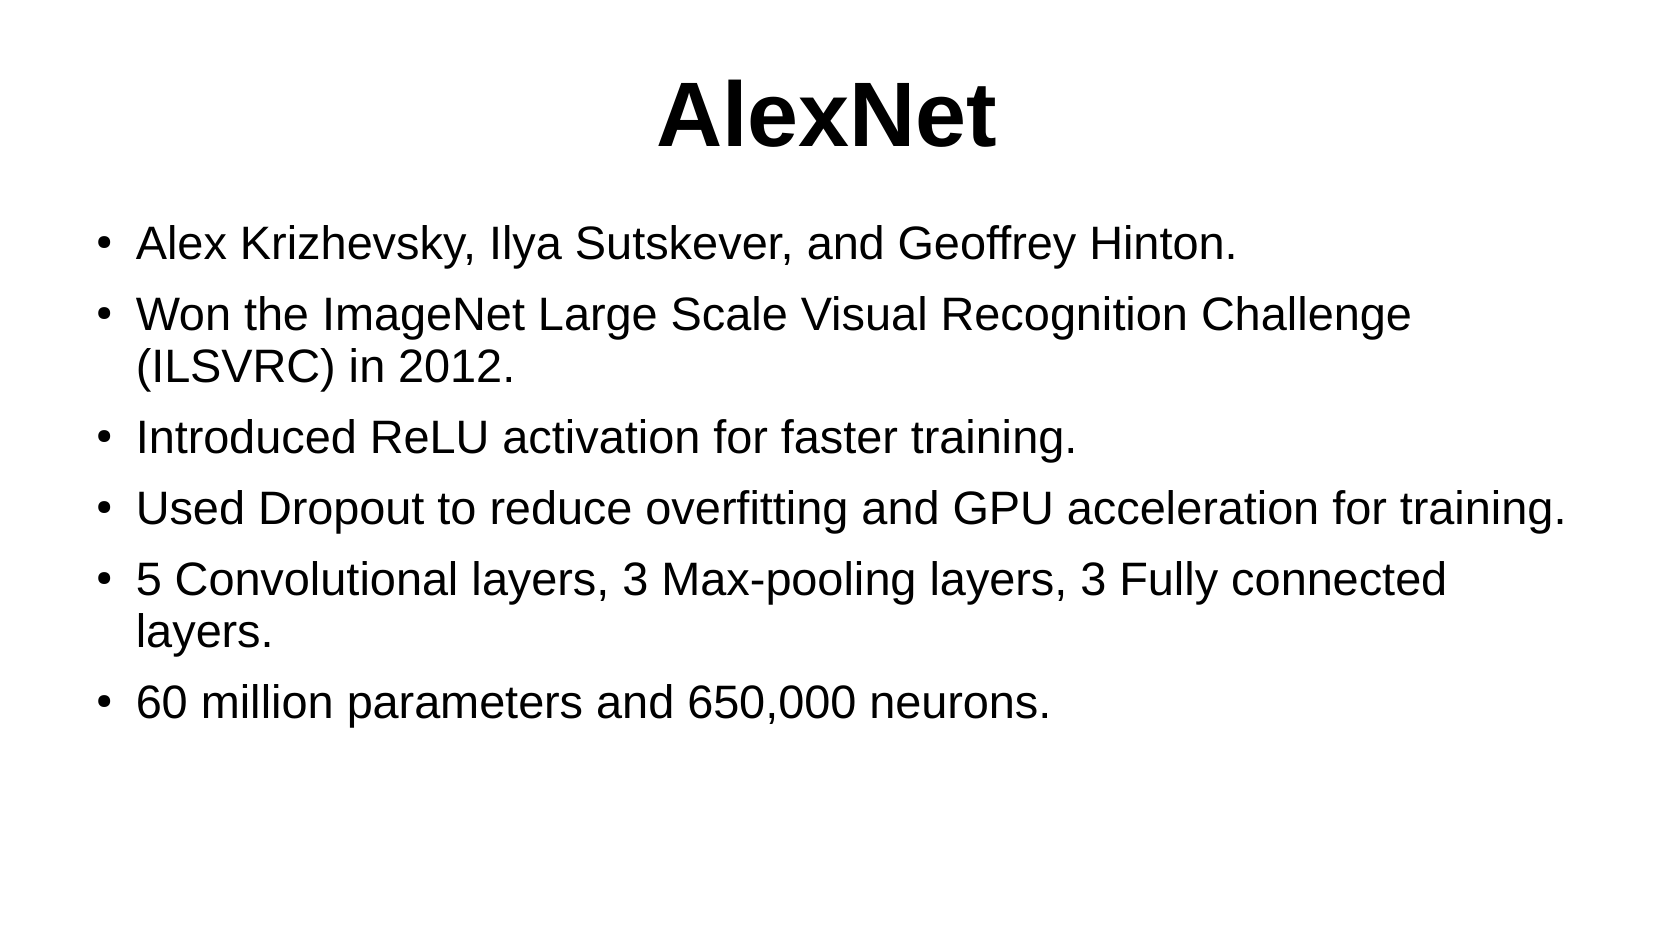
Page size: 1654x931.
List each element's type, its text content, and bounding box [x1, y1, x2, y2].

title AlexNet [82, 37, 1571, 193]
list Alex Krizhevsky, Ilya Sutskever, and Geoffrey Hinton. Won the ImageNet Large Scale Visual Recognition Challenge (ILSVRC) in 2012. Introduced ReLU activation for faster training. Used Dropout to reduce overfitting and GPU acceleration for training. 5 Convolutional layers, 3 Max-pooling layers, 3 Fully connected layers. 60 million parameters and 650,000 neurons. [82, 217, 1571, 758]
